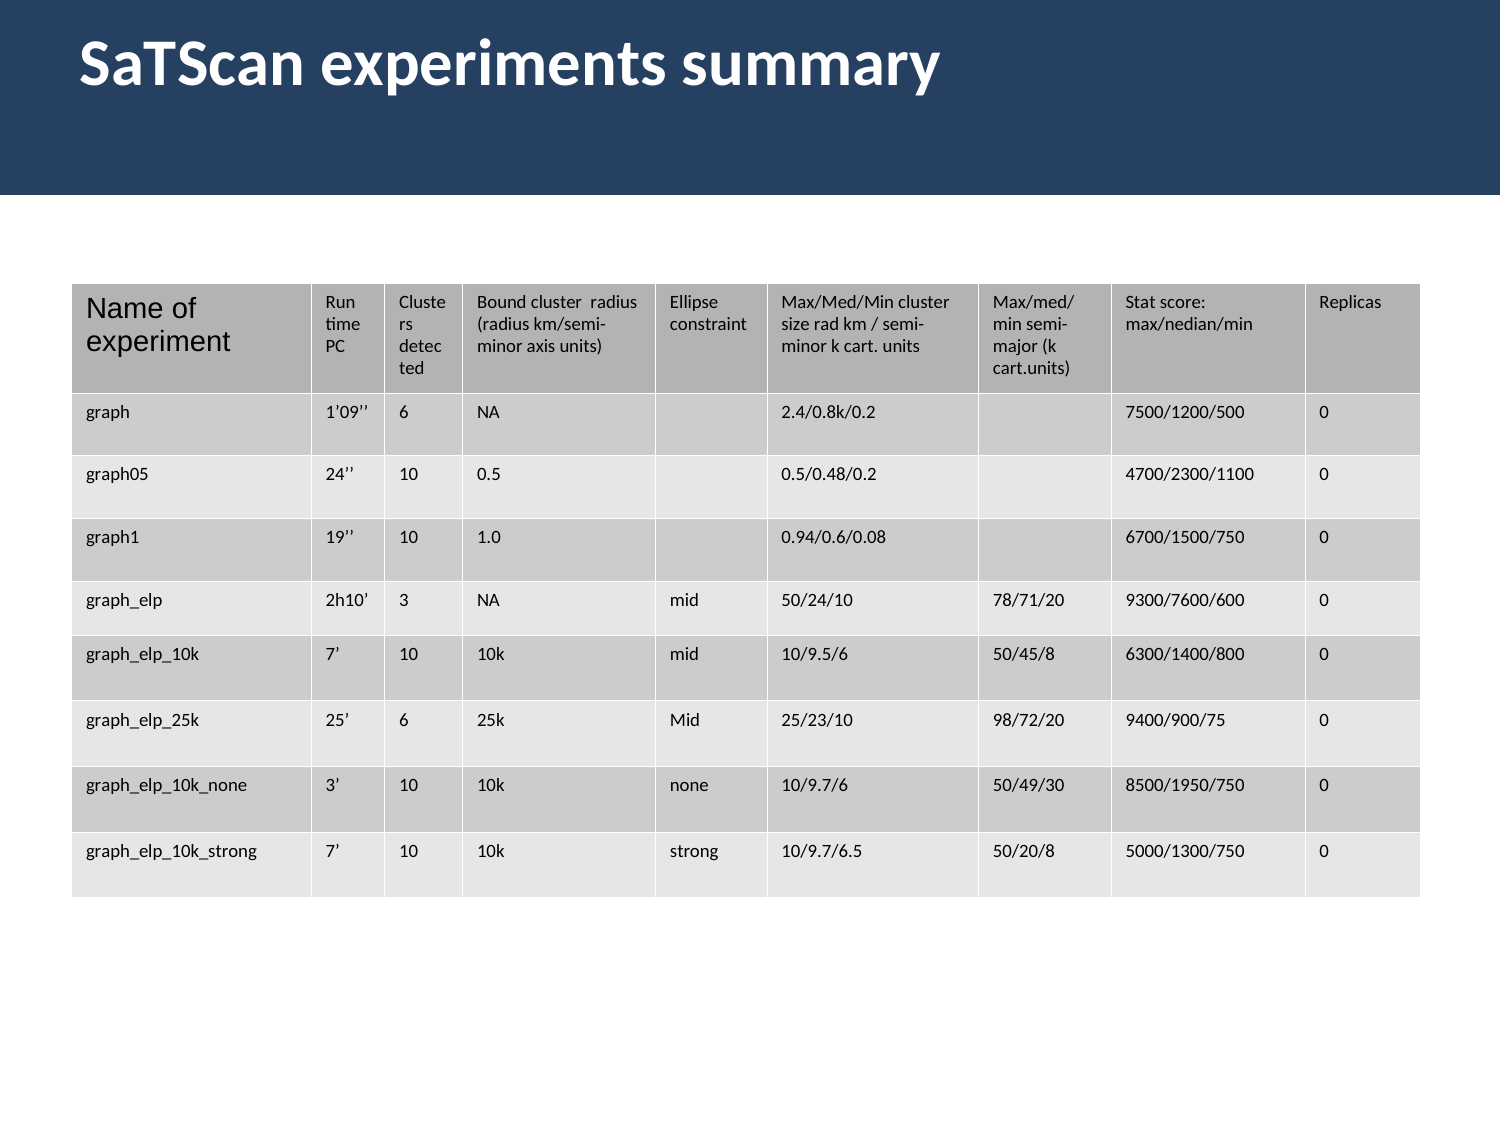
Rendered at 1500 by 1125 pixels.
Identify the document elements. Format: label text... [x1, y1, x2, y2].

table_cell 98/72/20 [979, 701, 1111, 766]
table_header Stat score: max/nedian/min [1112, 284, 1305, 393]
table_cell [979, 519, 1111, 581]
table_cell 50/24/10 [768, 582, 978, 635]
table_cell 7500/1200/500 [1112, 394, 1305, 455]
table_cell 10 [385, 767, 462, 832]
text_box SaTScan experiments summary [64, 11, 1500, 107]
table_cell 0 [1306, 636, 1420, 700]
table_cell graph_elp [72, 582, 311, 635]
table_cell mid [656, 582, 767, 635]
table_cell 0 [1306, 519, 1420, 581]
table_cell [656, 394, 767, 455]
table_cell 0 [1306, 582, 1420, 635]
table_cell 25k [463, 701, 655, 766]
table_cell graph_elp_10k_none [72, 767, 311, 832]
table_cell 10k [463, 636, 655, 700]
table_cell graph_elp_10k [72, 636, 311, 700]
table_cell Mid [656, 701, 767, 766]
table_cell 50/20/8 [979, 833, 1111, 897]
table_cell graph [72, 394, 311, 455]
table_cell 1.0 [463, 519, 655, 581]
table_cell 25’ [312, 701, 384, 766]
table_cell 5000/1300/750 [1112, 833, 1305, 897]
table_cell strong [656, 833, 767, 897]
table_cell 10/9.5/6 [768, 636, 978, 700]
table_cell 10/9.7/6.5 [768, 833, 978, 897]
table_cell 7’ [312, 636, 384, 700]
table_cell none [656, 767, 767, 832]
table_header Ellipse constraint [656, 284, 767, 393]
table_cell 0 [1306, 767, 1420, 832]
table_header Max/Med/Min cluster size rad km / semi-minor k cart. units [768, 284, 978, 393]
table_cell 10 [385, 456, 462, 518]
table_cell graph_elp_25k [72, 701, 311, 766]
table_cell 2.4/0.8k/0.2 [768, 394, 978, 455]
table_cell graph1 [72, 519, 311, 581]
table_cell 10/9.7/6 [768, 767, 978, 832]
table_cell 2h10’ [312, 582, 384, 635]
table_cell graph05 [72, 456, 311, 518]
table_cell 0 [1306, 701, 1420, 766]
table_cell 50/45/8 [979, 636, 1111, 700]
table_cell 6 [385, 701, 462, 766]
table_cell NA [463, 394, 655, 455]
table_cell graph_elp_10k_strong [72, 833, 311, 897]
table_cell 6 [385, 394, 462, 455]
table_cell 0 [1306, 456, 1420, 518]
table_cell [979, 394, 1111, 455]
table_cell 9400/900/75 [1112, 701, 1305, 766]
table_cell NA [463, 582, 655, 635]
table_cell 8500/1950/750 [1112, 767, 1305, 832]
table_cell 4700/2300/1100 [1112, 456, 1305, 518]
table_cell 0.5 [463, 456, 655, 518]
table_cell 19’’ [312, 519, 384, 581]
table_cell 6300/1400/800 [1112, 636, 1305, 700]
table_cell 9300/7600/600 [1112, 582, 1305, 635]
table_cell [656, 519, 767, 581]
table_cell mid [656, 636, 767, 700]
table_cell 0 [1306, 833, 1420, 897]
table_cell 3 [385, 582, 462, 635]
table_cell 50/49/30 [979, 767, 1111, 832]
table_cell 0 [1306, 394, 1420, 455]
table_cell [656, 456, 767, 518]
table_header Replicas [1306, 284, 1420, 393]
table_header Name of experiment [72, 284, 311, 393]
table_cell 3’ [312, 767, 384, 832]
table_cell 78/71/20 [979, 582, 1111, 635]
table_cell 10 [385, 636, 462, 700]
text_box [0, 0, 1500, 195]
table_cell 10 [385, 833, 462, 897]
table_cell 25/23/10 [768, 701, 978, 766]
table_cell 0.5/0.48/0.2 [768, 456, 978, 518]
table_cell [979, 456, 1111, 518]
table_cell 1’09’’ [312, 394, 384, 455]
table_header Clusters detected [385, 284, 462, 393]
table_cell 6700/1500/750 [1112, 519, 1305, 581]
table_cell 7’ [312, 833, 384, 897]
table_header Max/med/min semi-major (k cart.units) [979, 284, 1111, 393]
table_cell 0.94/0.6/0.08 [768, 519, 978, 581]
table_cell 10k [463, 767, 655, 832]
table_header Bound cluster radius (radius km/semi-minor axis units) [463, 284, 655, 393]
table_cell 24’’ [312, 456, 384, 518]
table_header Run time PC [312, 284, 384, 393]
table_cell 10 [385, 519, 462, 581]
table_cell 10k [463, 833, 655, 897]
